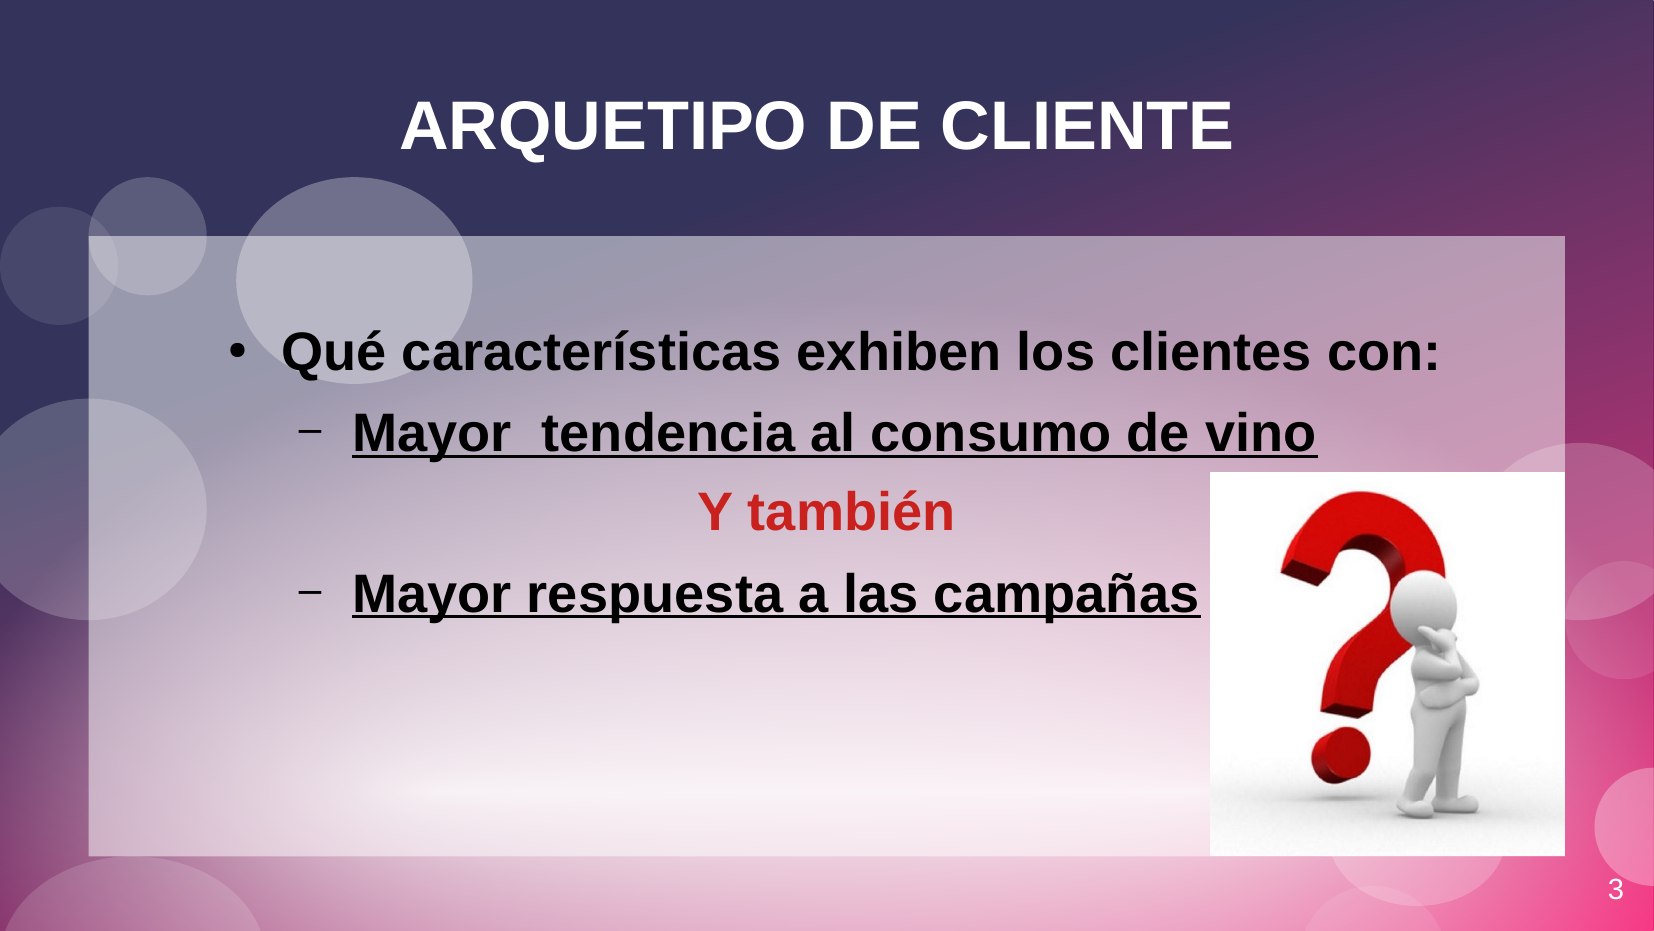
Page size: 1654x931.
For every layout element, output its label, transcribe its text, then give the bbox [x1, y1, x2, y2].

list Qué características exhiben los clientes con: Mayor tendencia al consumo de vino Y también Mayor respuesta a las campañas [88, 236, 1565, 857]
picture [1210, 472, 1565, 856]
title ARQUETIPO DE CLIENTE [88, 44, 1565, 207]
